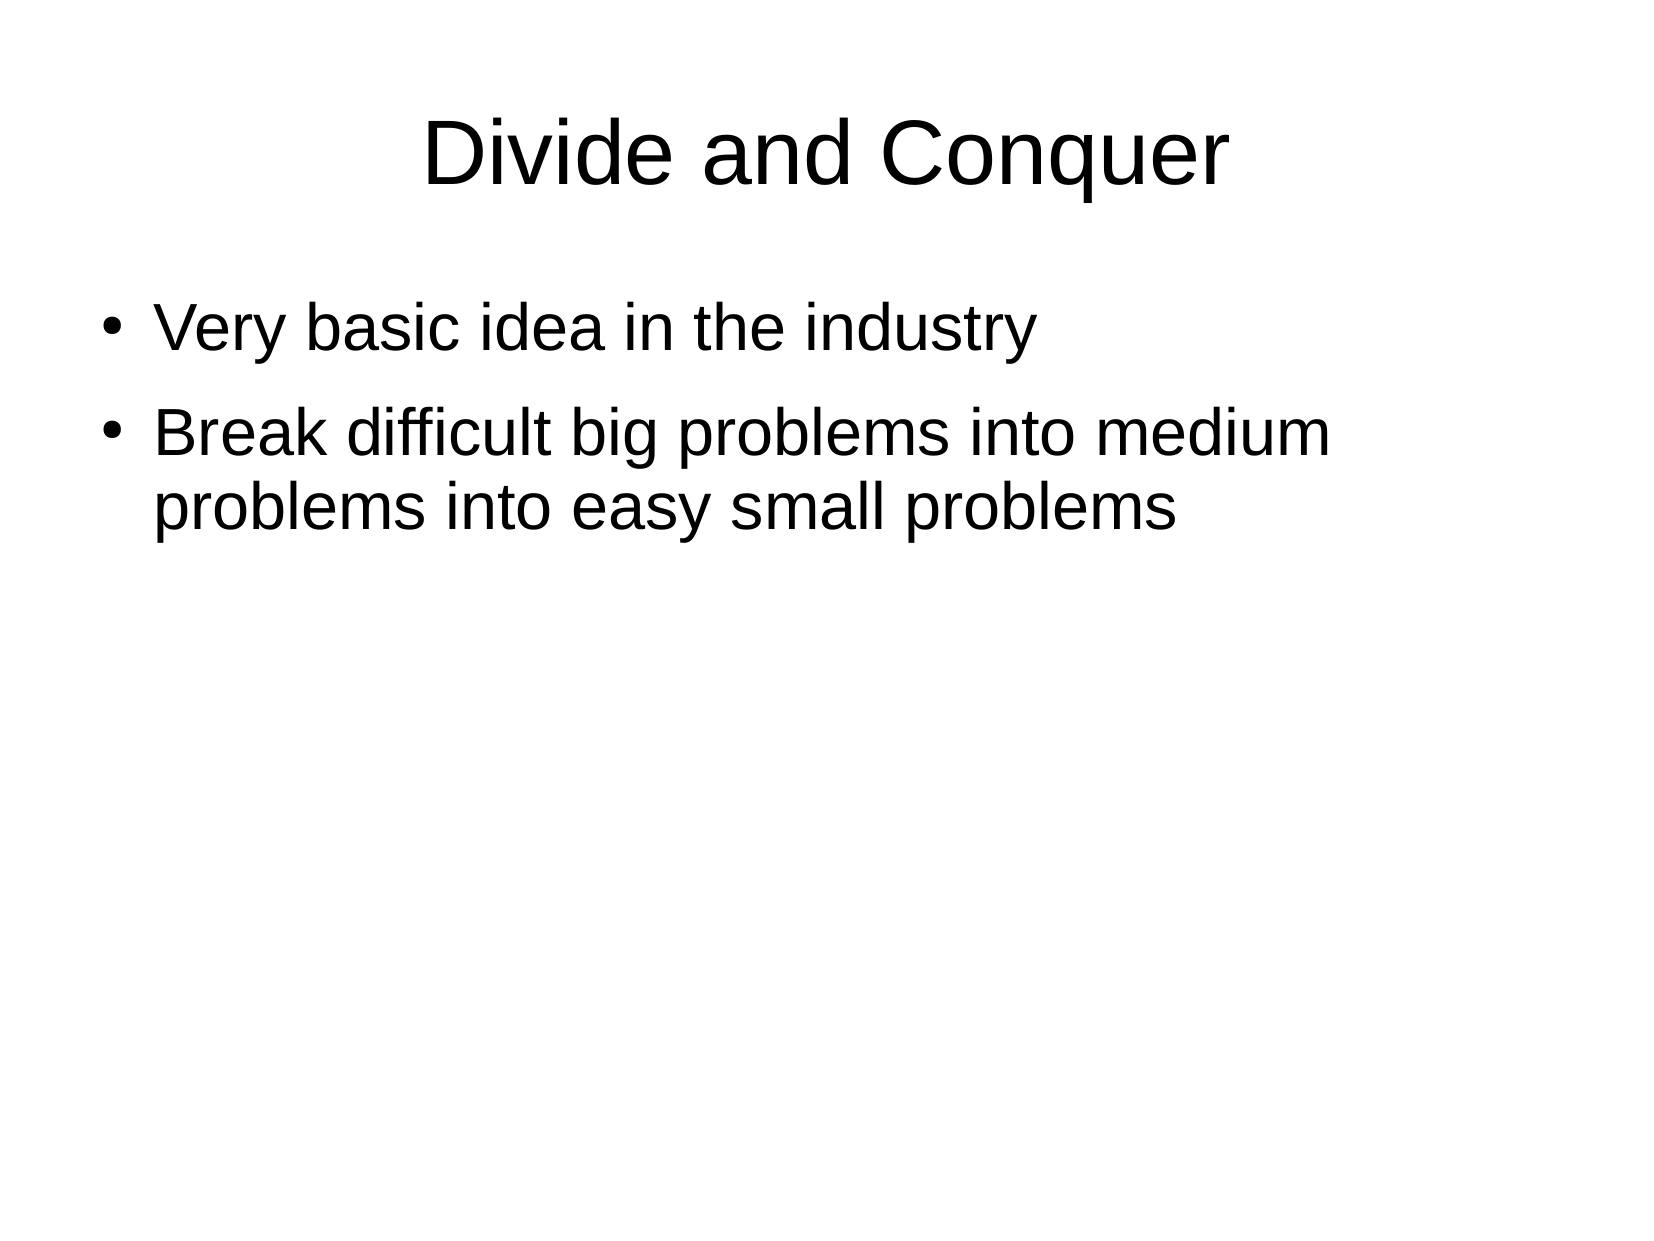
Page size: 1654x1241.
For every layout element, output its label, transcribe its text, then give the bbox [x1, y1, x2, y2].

list Very basic idea in the industry Break difficult big problems into medium problems into easy small problems [82, 290, 1571, 1010]
title Divide and Conquer [82, 49, 1571, 257]
